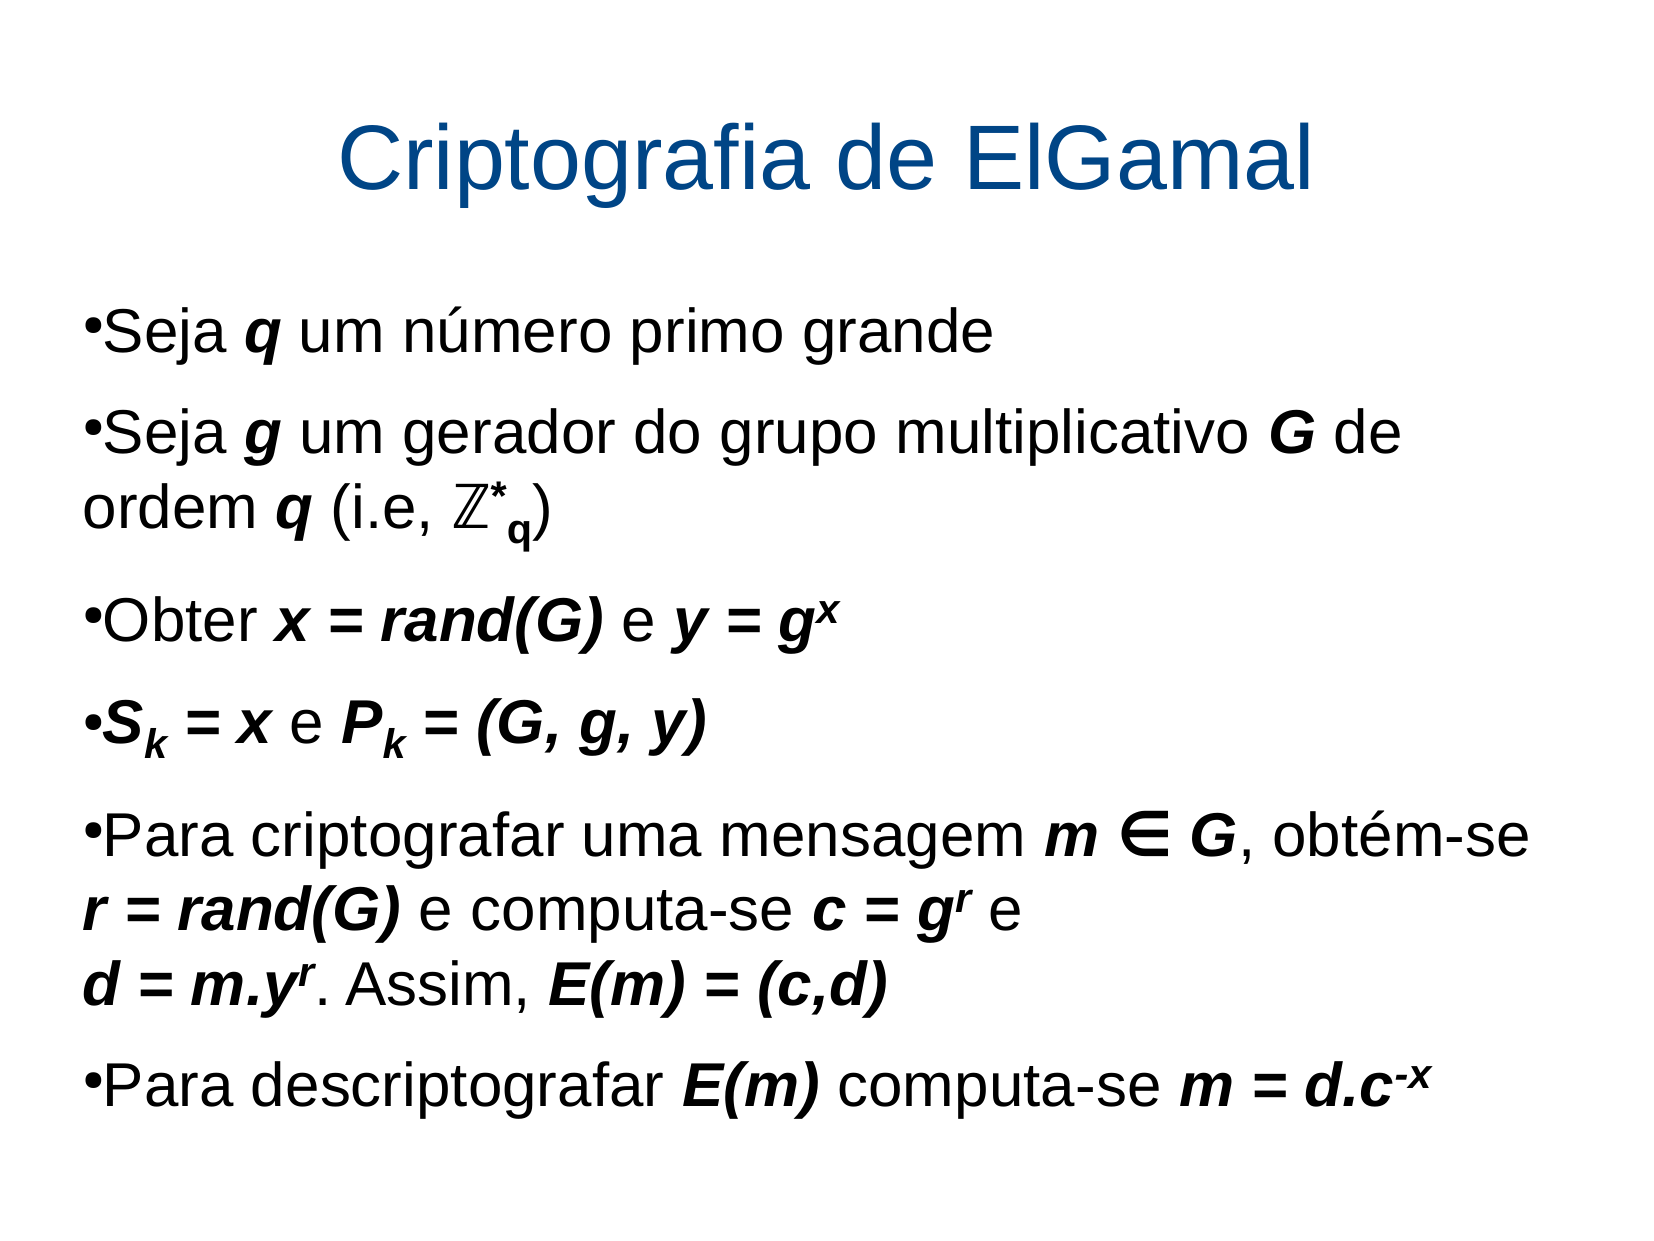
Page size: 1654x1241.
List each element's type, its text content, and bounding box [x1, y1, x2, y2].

title Criptografia de ElGamal [82, 49, 1571, 257]
list Seja q um número primo grande Seja g um gerador do grupo multiplicativo G de ordem q (i.e, ℤ*q) Obter x = rand(G) e y = gx Sk = x e Pk = (G, g, y) Para criptografar uma mensagem m ∈ G, obtém-se r = rand(G) e computa-se c = gr e d = m.yr. Assim, E(m) = (c,d) Para descriptografar E(m) computa-se m = d.c-x [82, 290, 1538, 1126]
